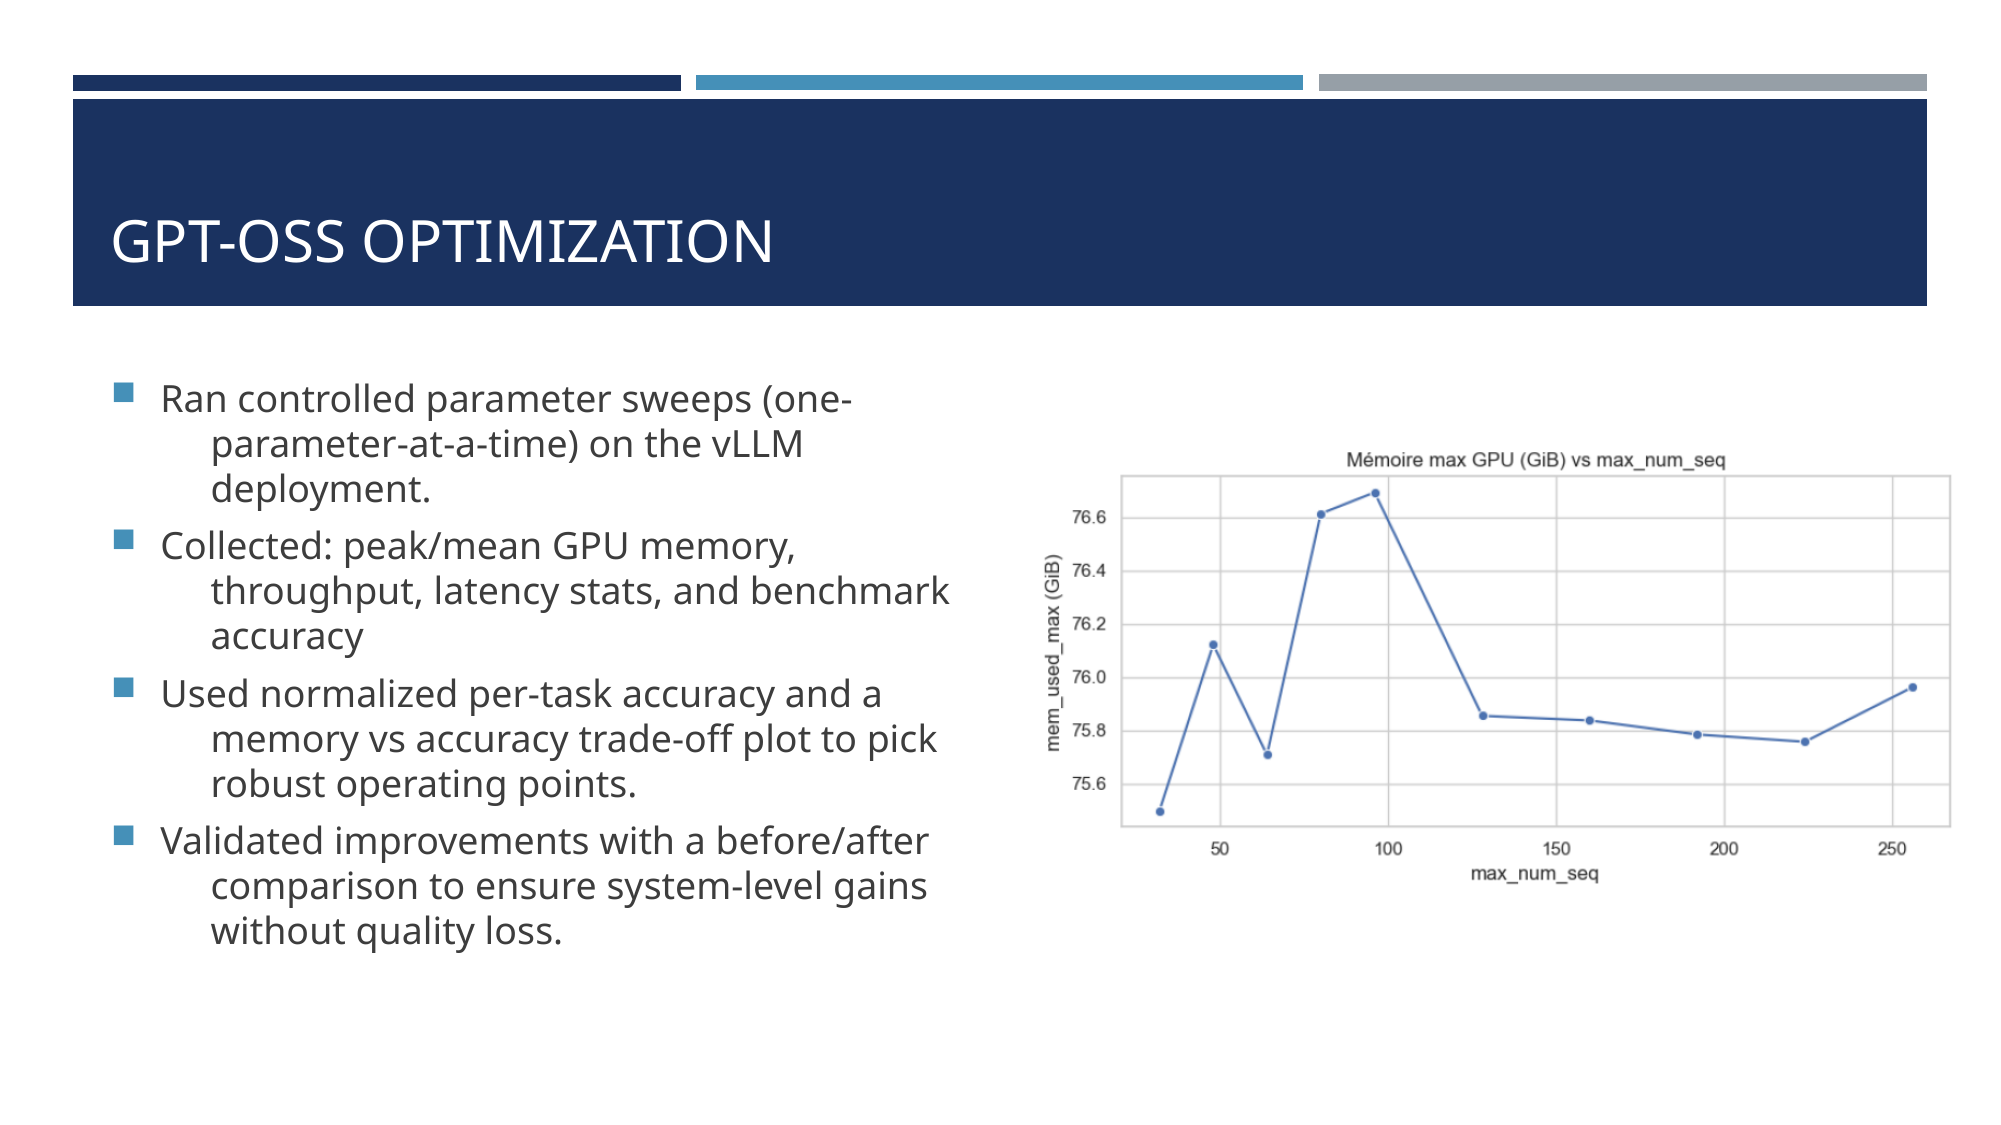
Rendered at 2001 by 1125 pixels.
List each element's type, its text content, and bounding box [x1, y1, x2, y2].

title GPT-OSS Optimization [95, 119, 1905, 282]
list Ran controlled parameter sweeps (one-parameter-at-a-time) on the vLLM deployment. Collected: peak/mean GPU memory, throughput, latency stats, and benchmark accuracy Used normalized per-task accuracy and a memory vs accuracy trade-off plot to pick robust operating points. Validated improvements with a before/after comparison to ensure system-level gains without quality loss. [95, 365, 985, 962]
picture [1015, 436, 1961, 891]
